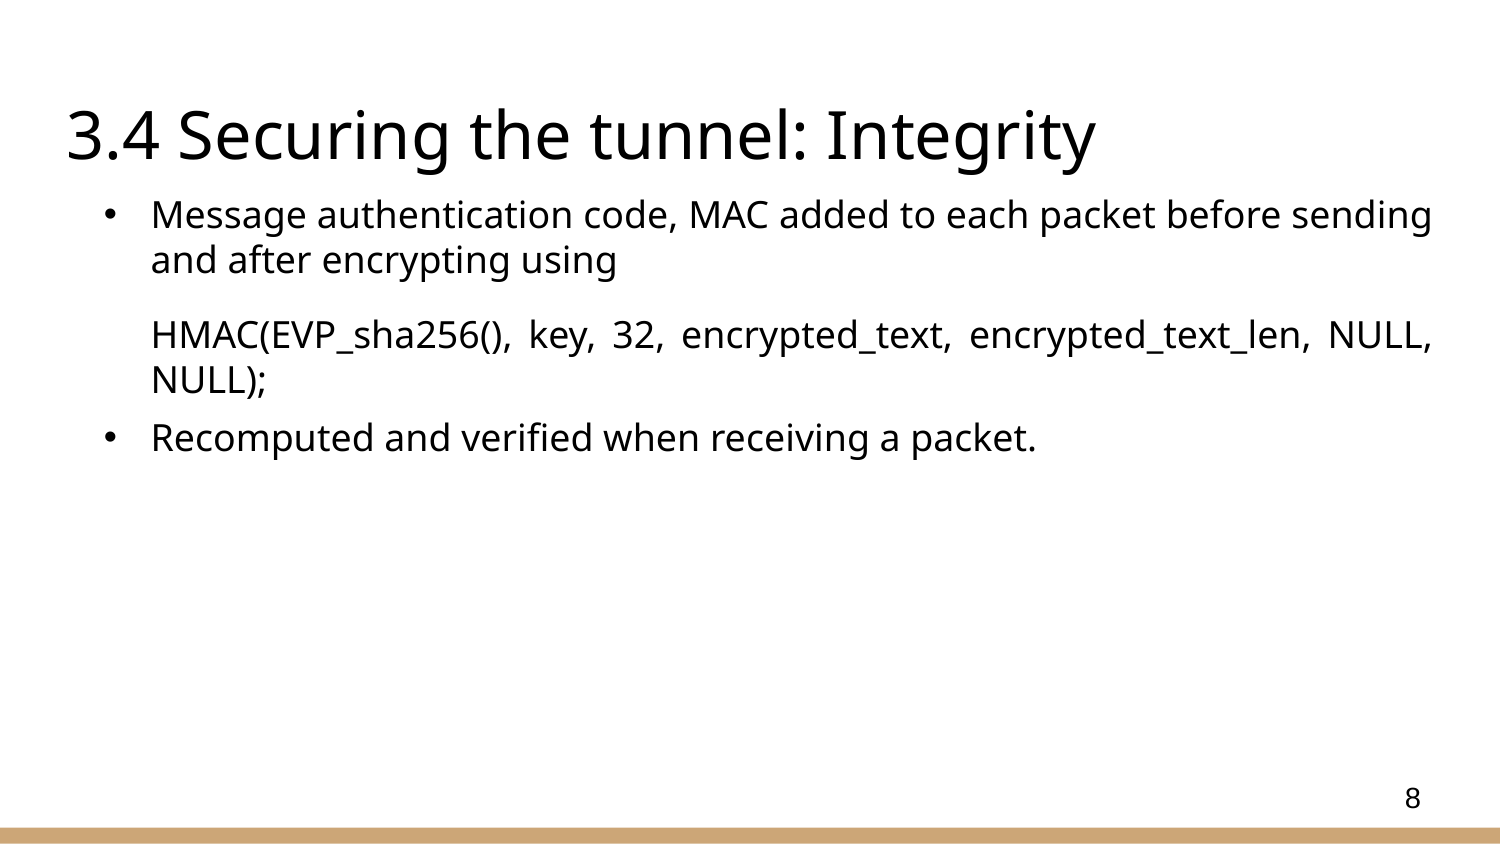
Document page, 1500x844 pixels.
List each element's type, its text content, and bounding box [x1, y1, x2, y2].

title 3.4 Securing the tunnel: Integrity [51, 51, 1449, 176]
list Message authentication code, MAC added to each packet before sending and after encrypting using HMAC(EVP_sha256(), key, 32, encrypted_text, encrypted_text_len, NULL, NULL); Recomputed and verified when receiving a packet. [51, 176, 1449, 727]
slide_number <number> [1389, 764, 1480, 830]
